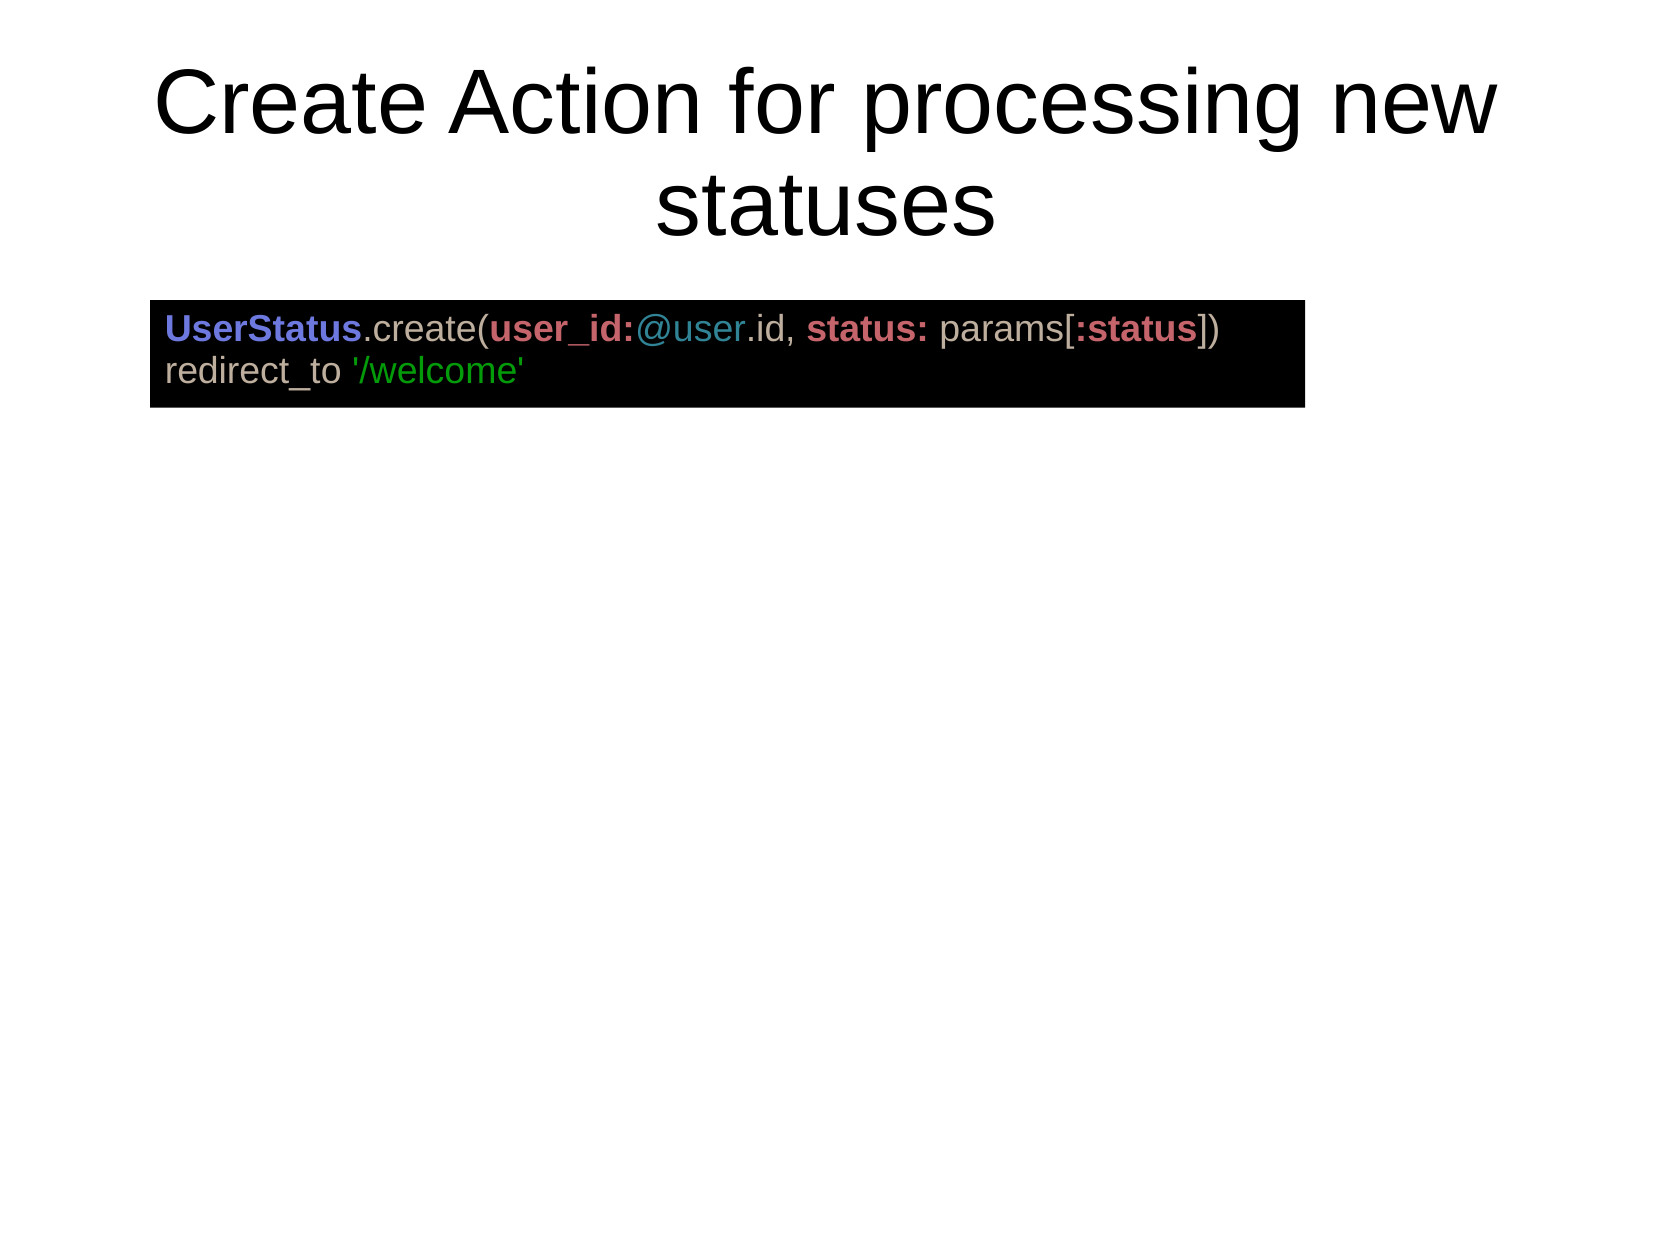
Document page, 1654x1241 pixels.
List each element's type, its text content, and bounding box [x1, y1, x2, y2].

text_box UserStatus.create(user_id:@user.id, status: params[:status]) redirect_to '/welcome' [150, 300, 1306, 408]
title Create Action for processing new statuses [82, 49, 1571, 257]
list [82, 290, 1571, 1010]
